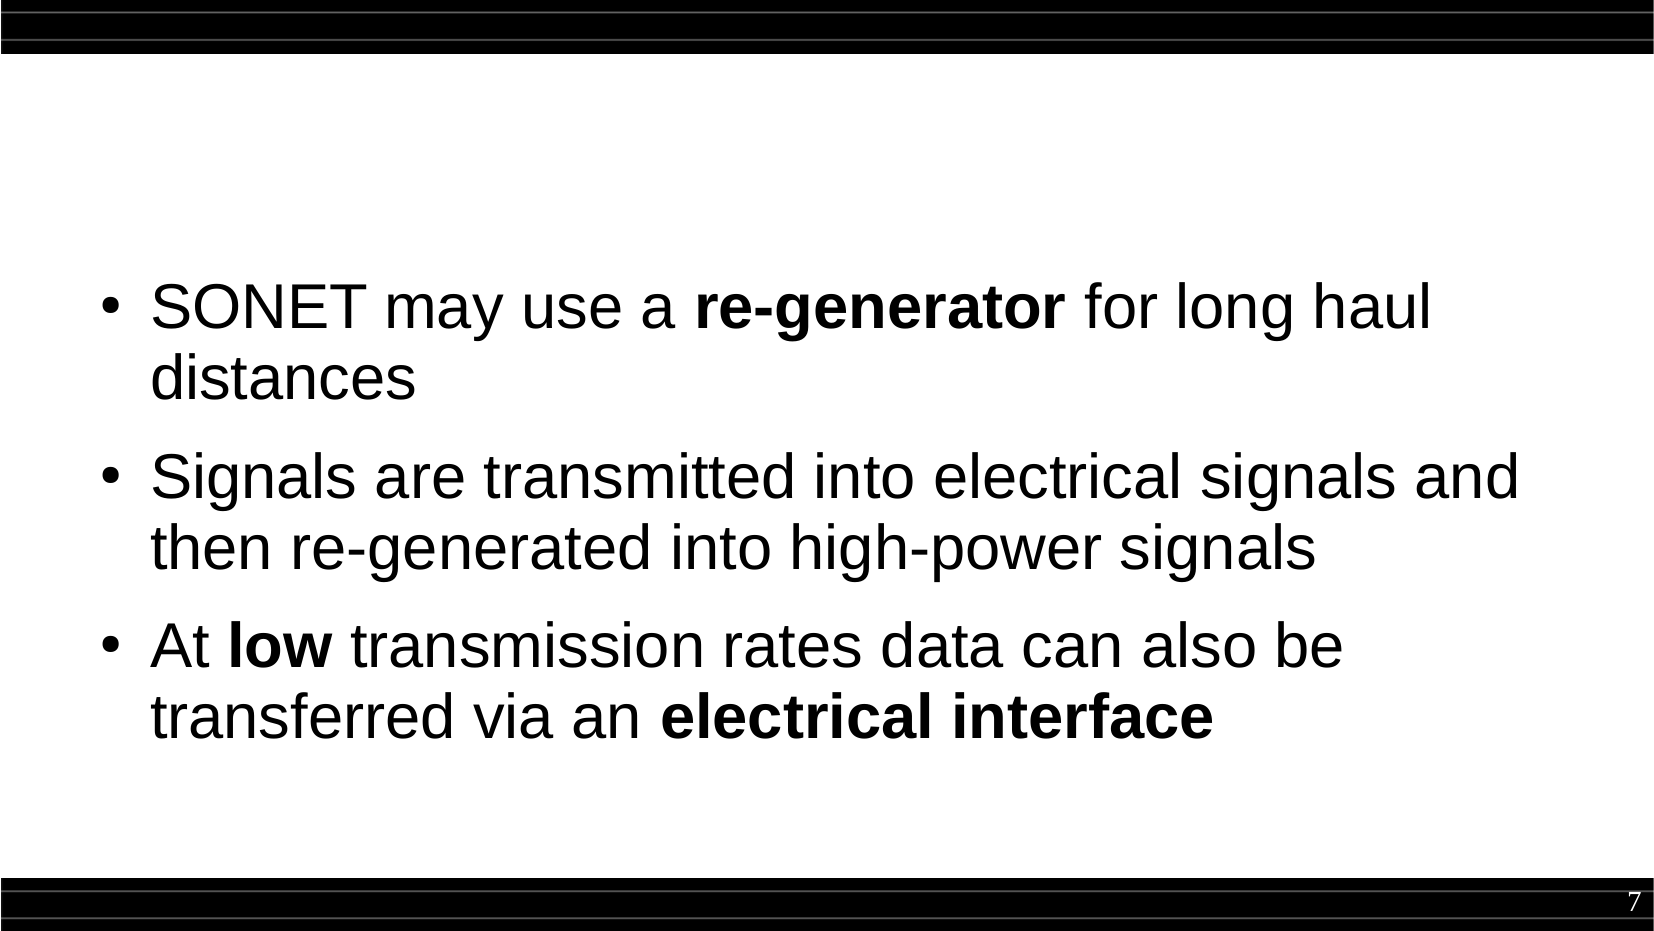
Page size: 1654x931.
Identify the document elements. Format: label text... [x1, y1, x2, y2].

list SONET may use a re-generator for long haul distances Signals are transmitted into electrical signals and then re-generated into high-power signals At low transmission rates data can also be transferred via an electrical interface [82, 271, 1571, 758]
picture [1, 878, 1654, 931]
picture [1, 0, 1654, 54]
